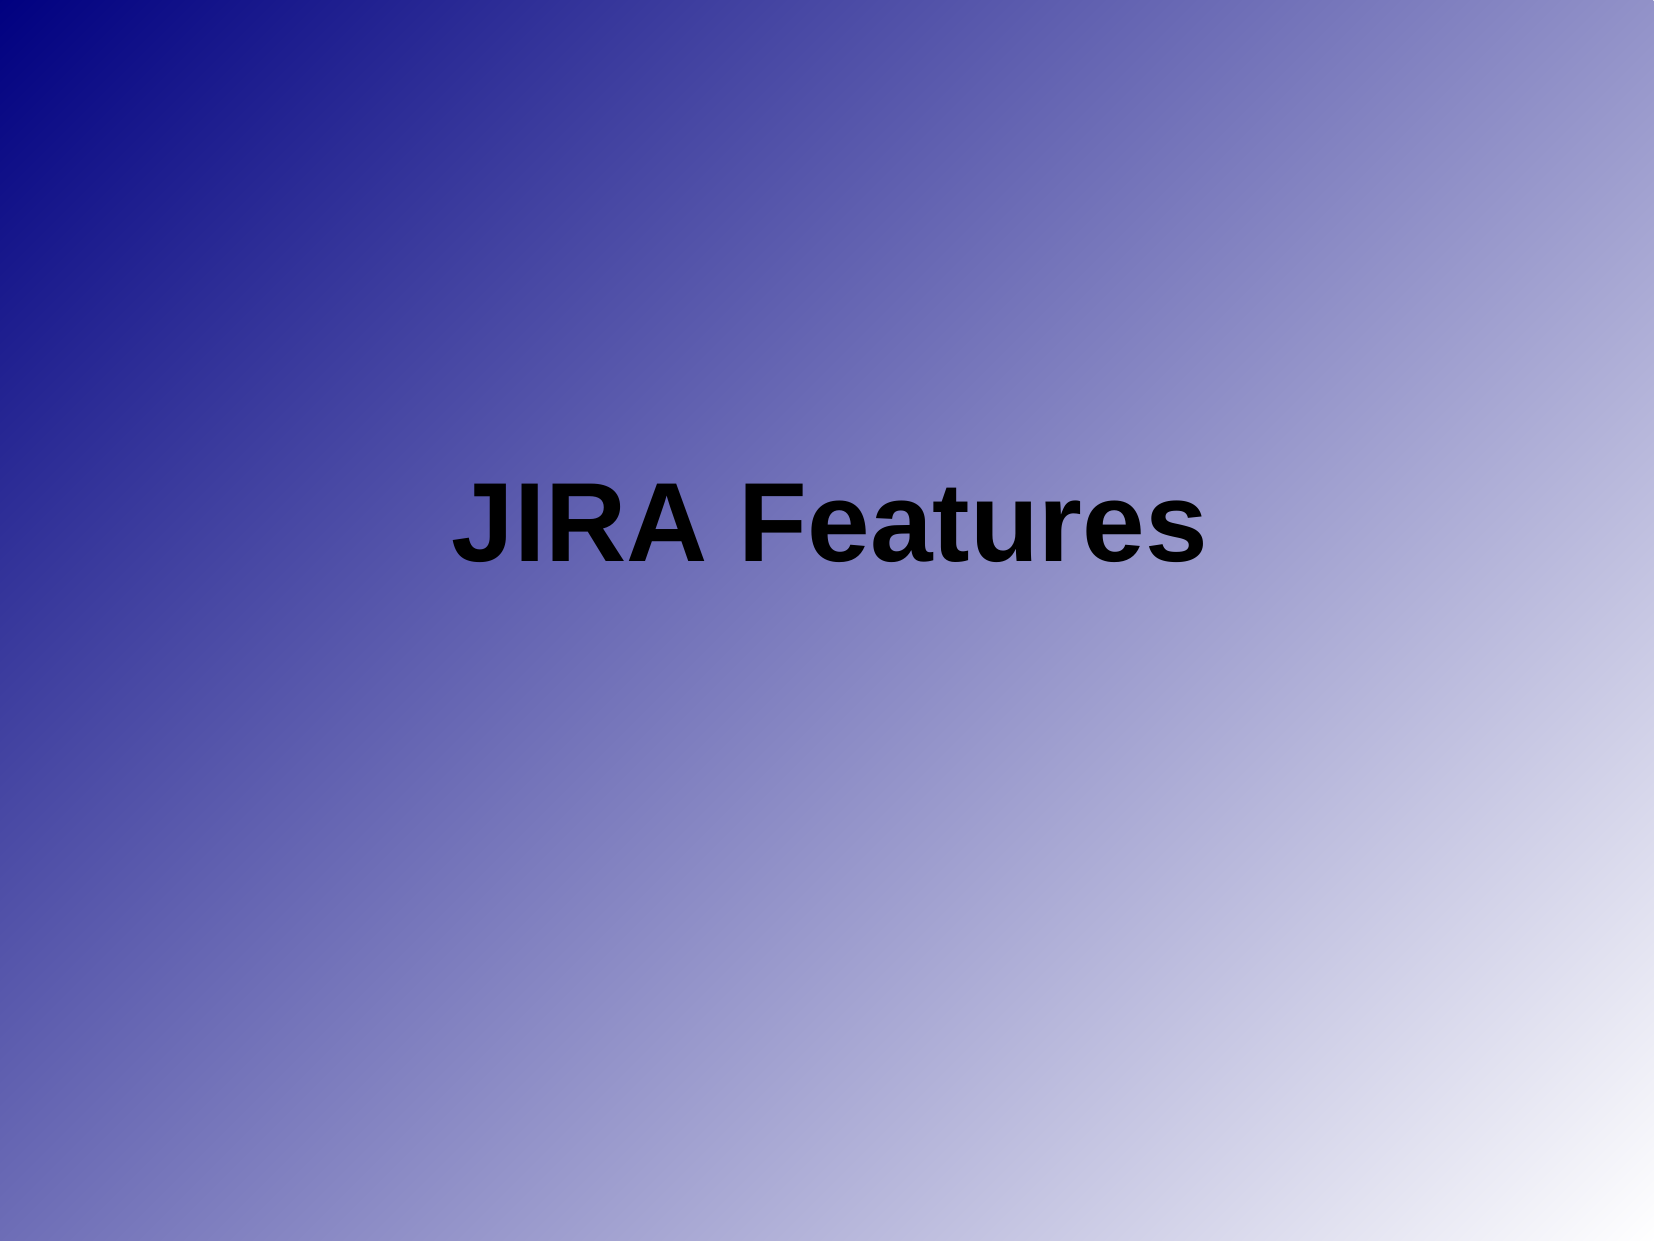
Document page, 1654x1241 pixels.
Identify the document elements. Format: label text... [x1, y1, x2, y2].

title JIRA Features [123, 419, 1536, 627]
